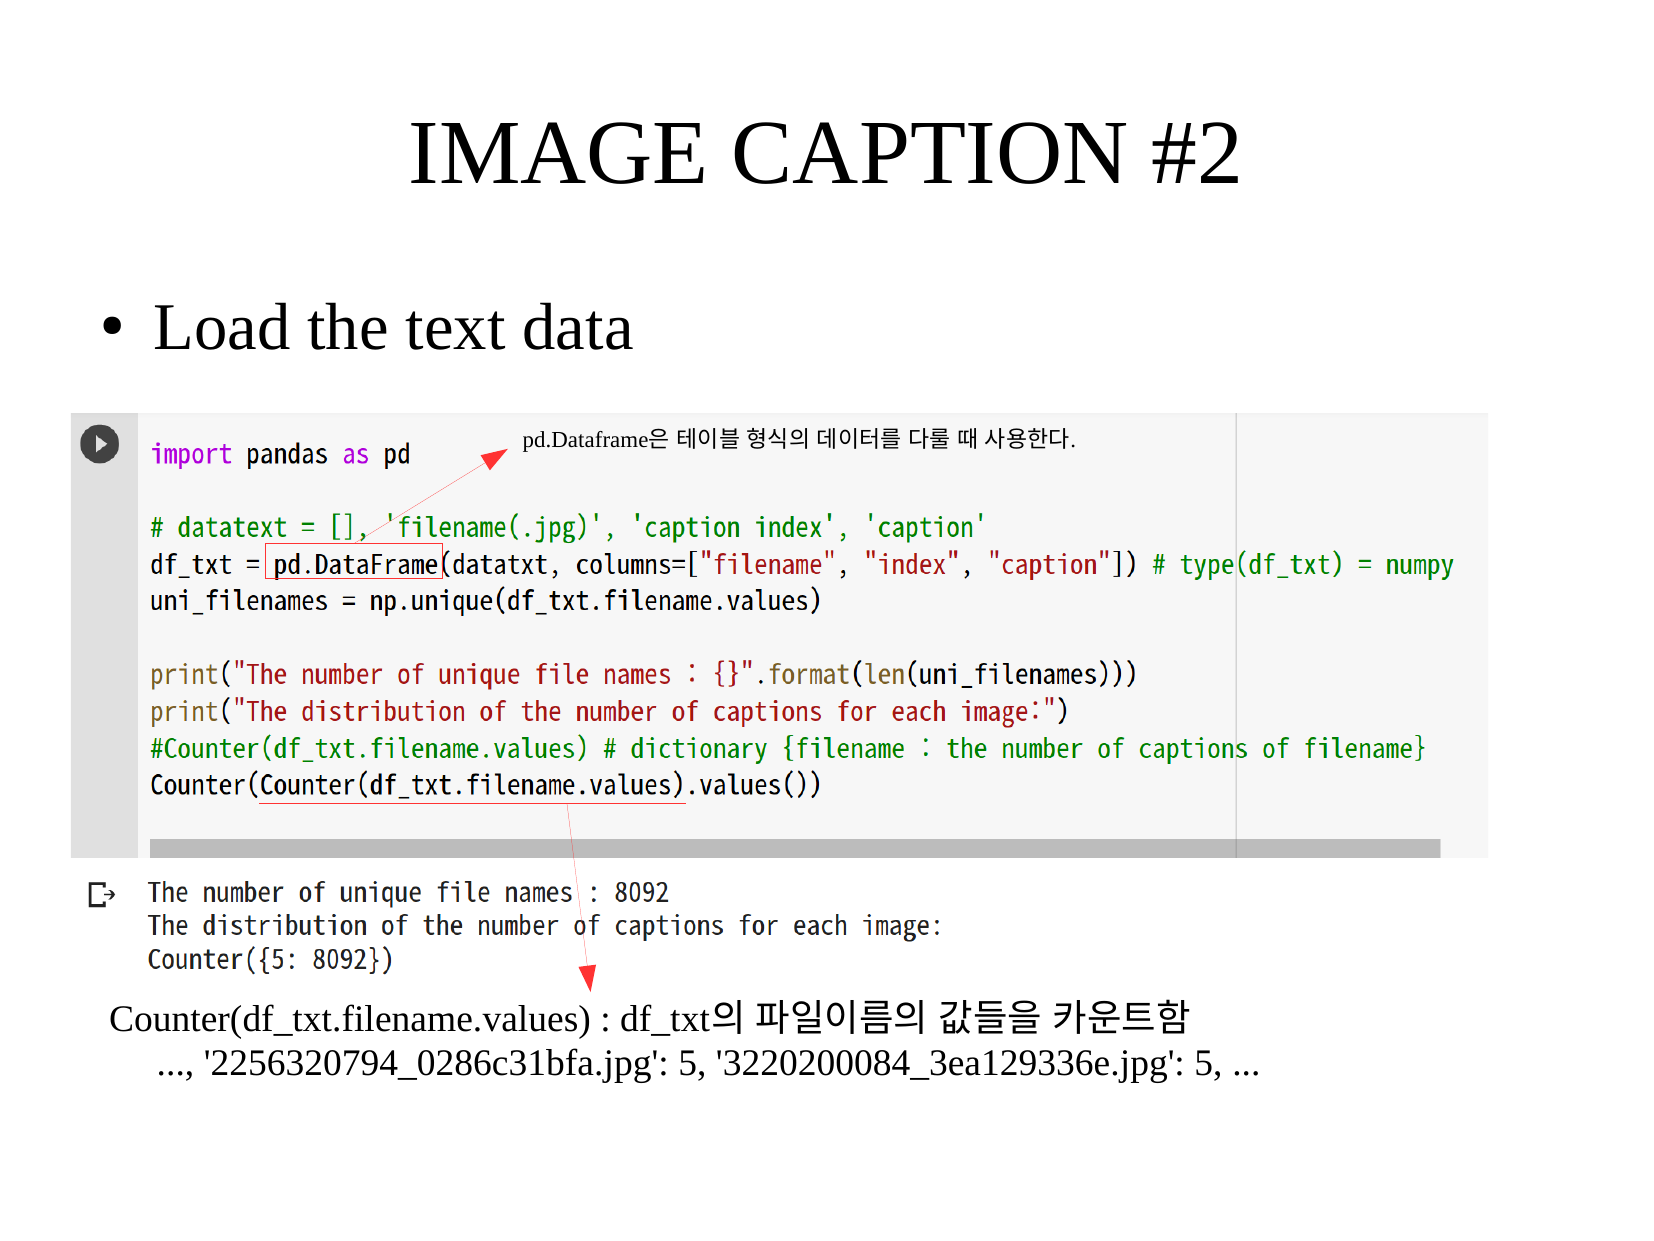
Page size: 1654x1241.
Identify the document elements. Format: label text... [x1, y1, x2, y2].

list Load the text data [82, 290, 1571, 1010]
text_box Counter(df_txt.filename.values) : df_txt의 파일이름의 값들을 카운트함 ..., '2256320794_0286c31bfa.jpg': 5, '3220200084_3ea129336e.jpg': 5, ... [94, 980, 1489, 1217]
text_box pd.Dataframe은 테이블 형식의 데이터를 다룰 때 사용한다. [507, 413, 1217, 488]
picture [70, 413, 1489, 981]
title IMAGE CAPTION #2 [82, 49, 1571, 257]
picture [266, 544, 442, 578]
